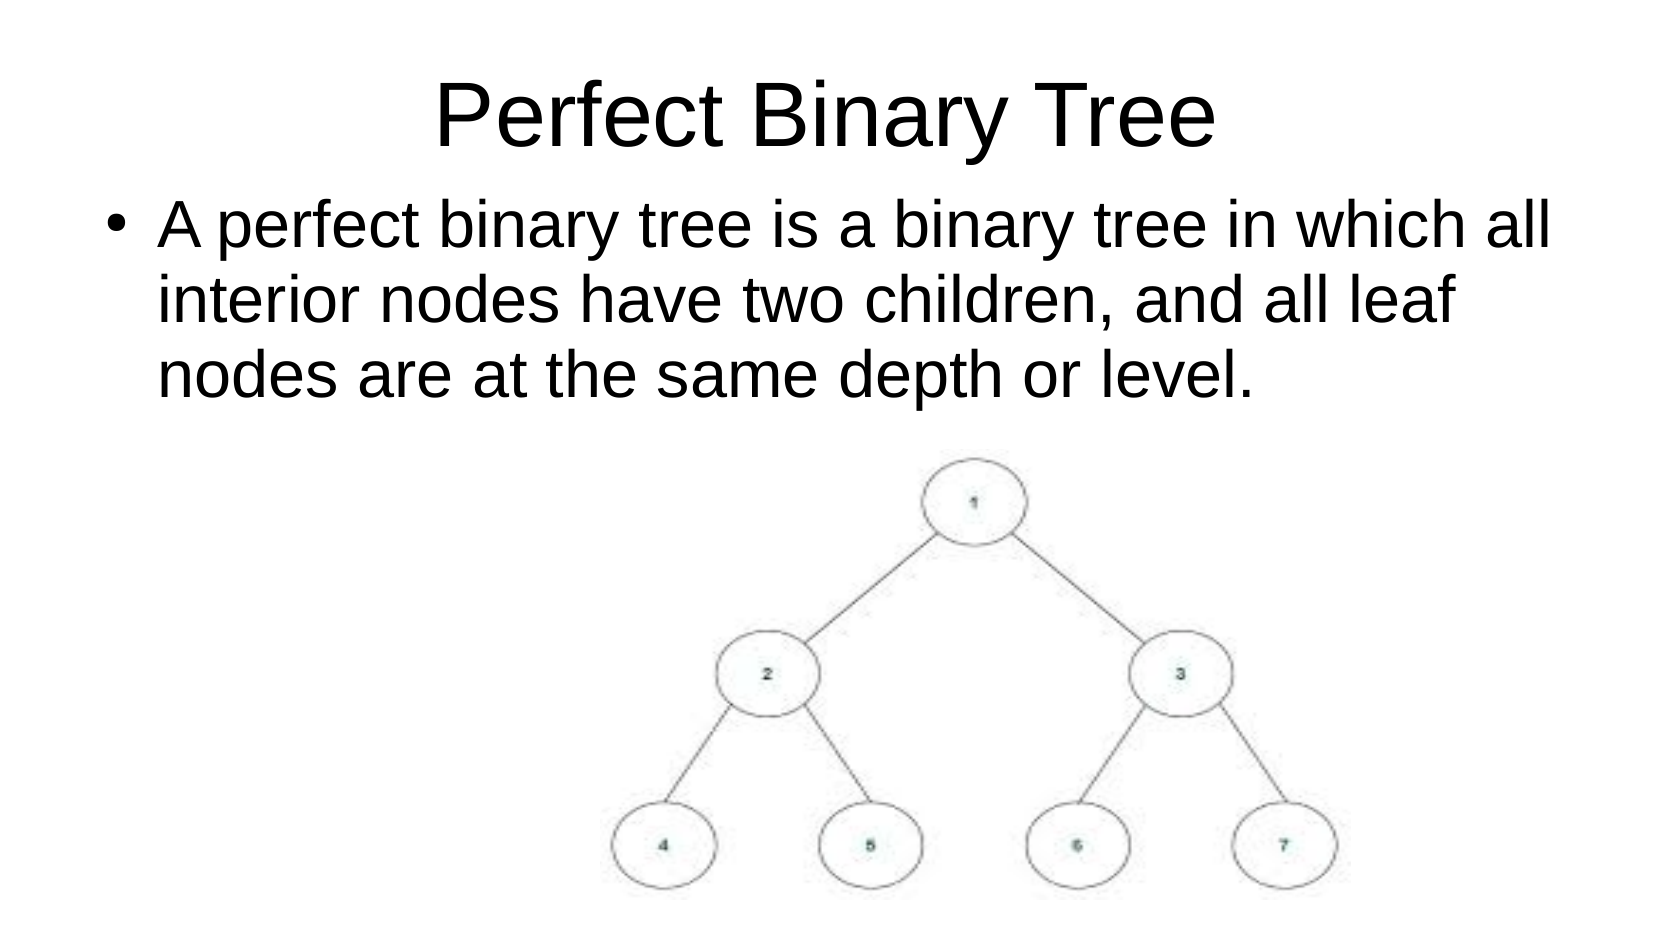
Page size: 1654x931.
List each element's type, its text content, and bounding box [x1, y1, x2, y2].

picture [600, 449, 1351, 901]
list A perfect binary tree is a binary tree in which all interior nodes have two children, and all leaf nodes are at the same depth or level. [86, 187, 1576, 420]
title Perfect Binary Tree [82, 37, 1571, 193]
